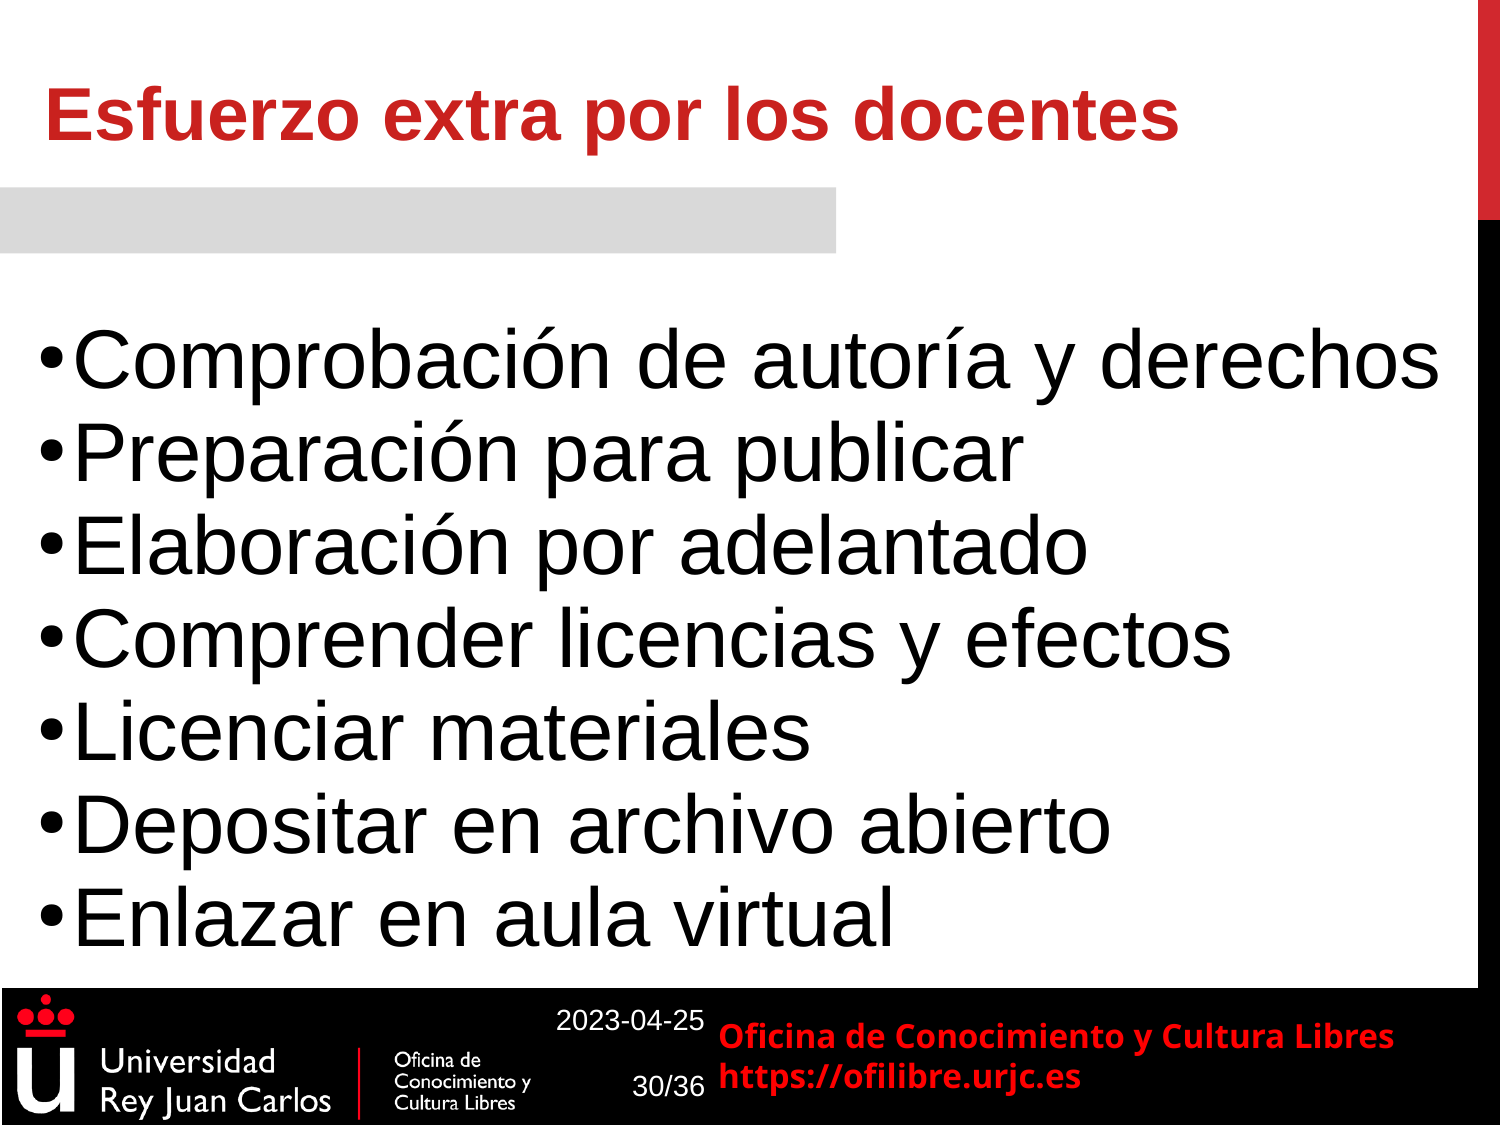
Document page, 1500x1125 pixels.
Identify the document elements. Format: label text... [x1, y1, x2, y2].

text_box Esfuerzo extra por los docentes [30, 64, 1306, 248]
text_box Comprobación de autoría y derechos Preparación para publicar Elaboración por adelantado Comprender licencias y efectos Licenciar materiales Depositar en archivo abierto Enlazar en aula virtual [22, 305, 1463, 972]
title [75, 7, 1425, 196]
picture [17, 994, 531, 1120]
